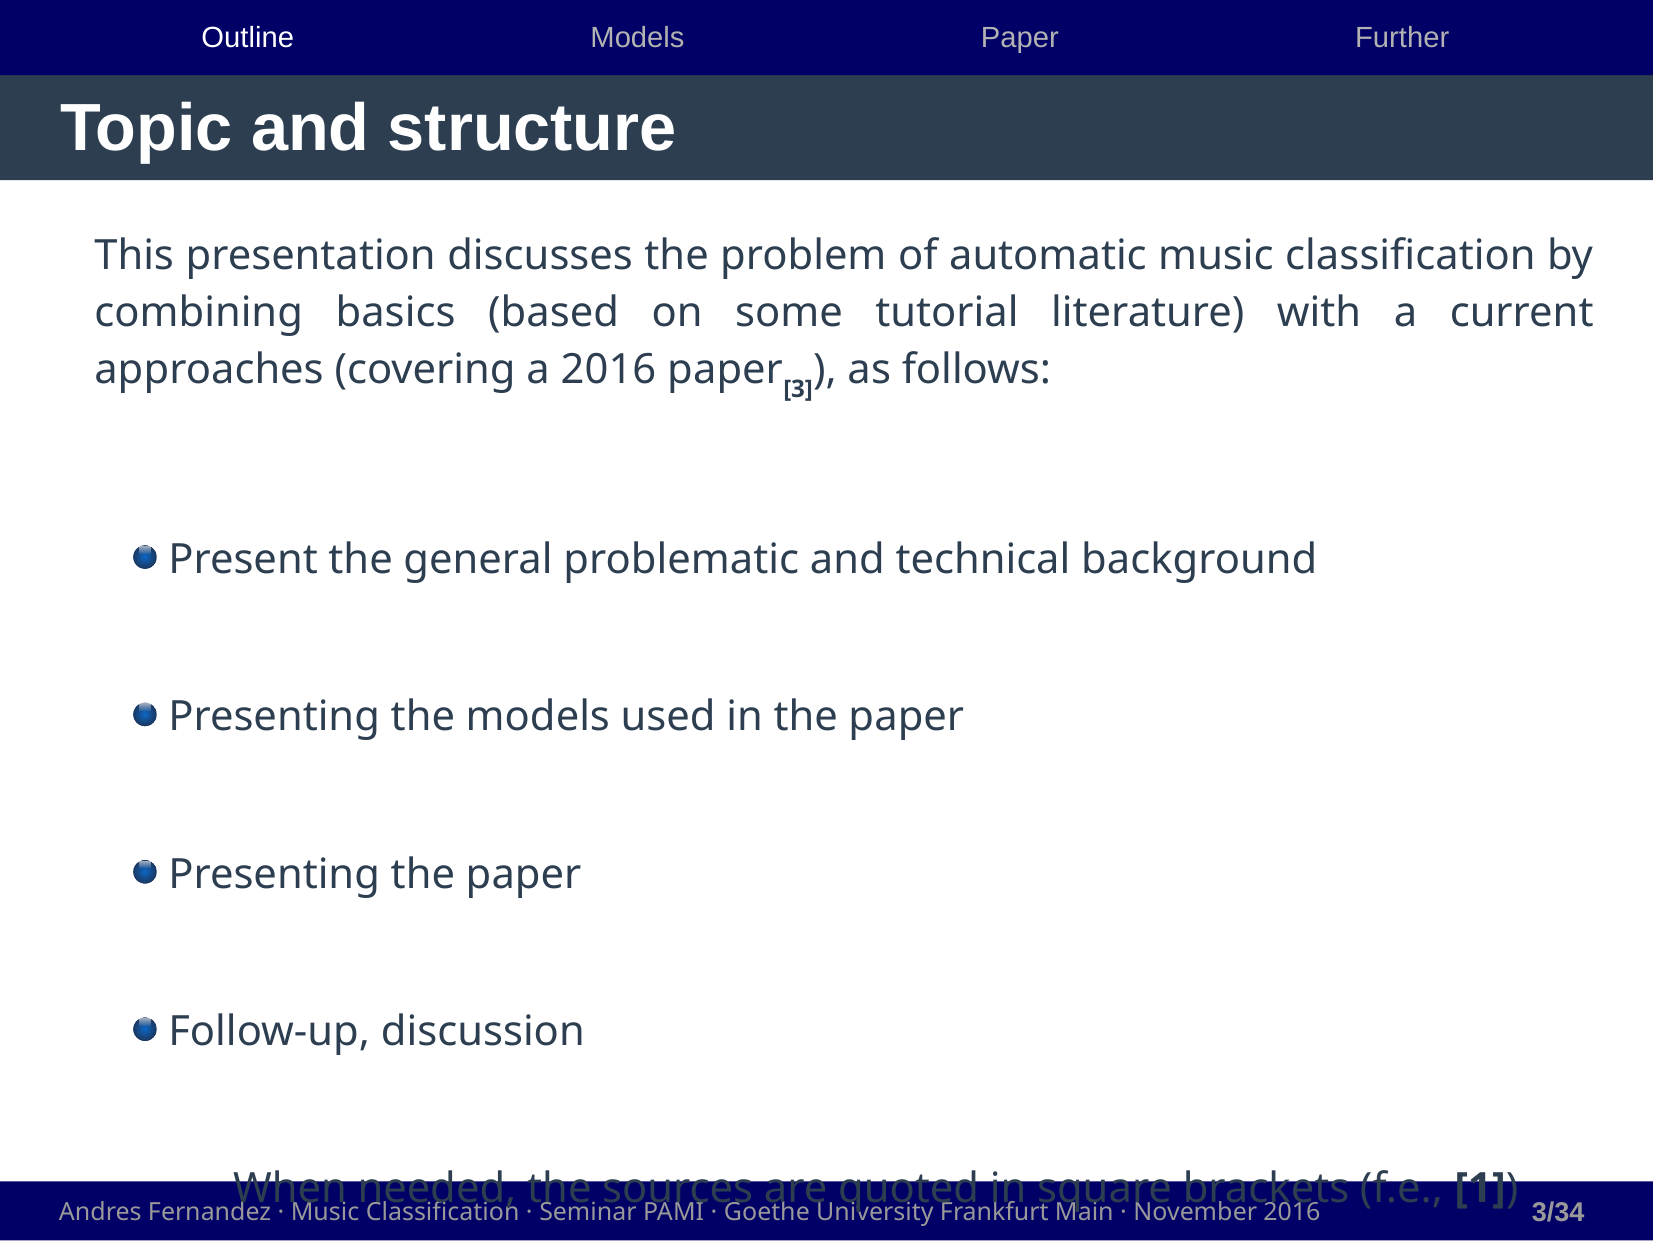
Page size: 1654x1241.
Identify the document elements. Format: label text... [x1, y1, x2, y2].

subtitle This presentation discusses the problem of automatic music classification by combining basics (based on some tutorial literature) with a current approaches (covering a 2016 paper[3]), as follows: Present the general problematic and technical background Presenting the models used in the paper Presenting the paper Follow-up, discussion When needed, the sources are quoted in square brackets (f.e., [1]) [58, 225, 1594, 1192]
title Topic and structure [59, 76, 1594, 181]
text_box Outline Models Paper Further [0, 0, 1653, 76]
